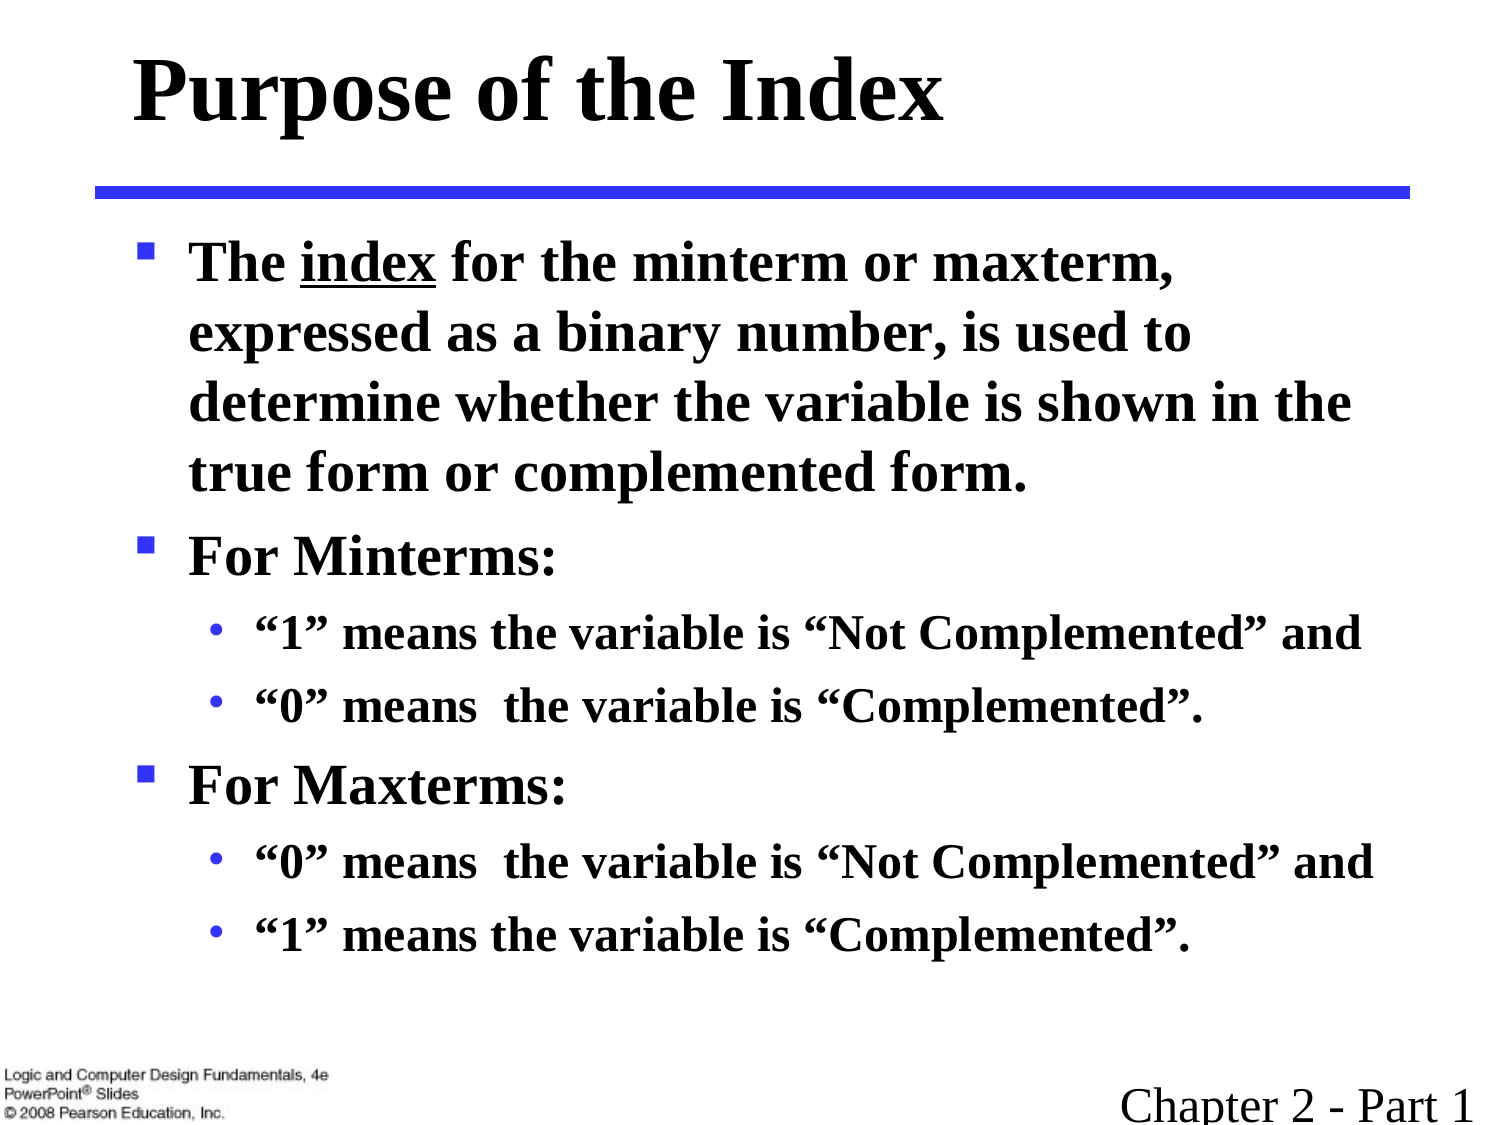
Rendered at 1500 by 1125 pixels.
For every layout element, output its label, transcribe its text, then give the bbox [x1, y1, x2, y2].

list The index for the minterm or maxterm, expressed as a binary number, is used to determine whether the variable is shown in the true form or complemented form. For Minterms: “1” means the variable is “Not Complemented” and “0” means the variable is “Complemented”. For Maxterms: “0” means the variable is “Not Complemented” and “1” means the variable is “Complemented”. [117, 215, 1393, 1041]
title Purpose of the Index [117, 0, 1393, 168]
picture [4, 1066, 329, 1123]
